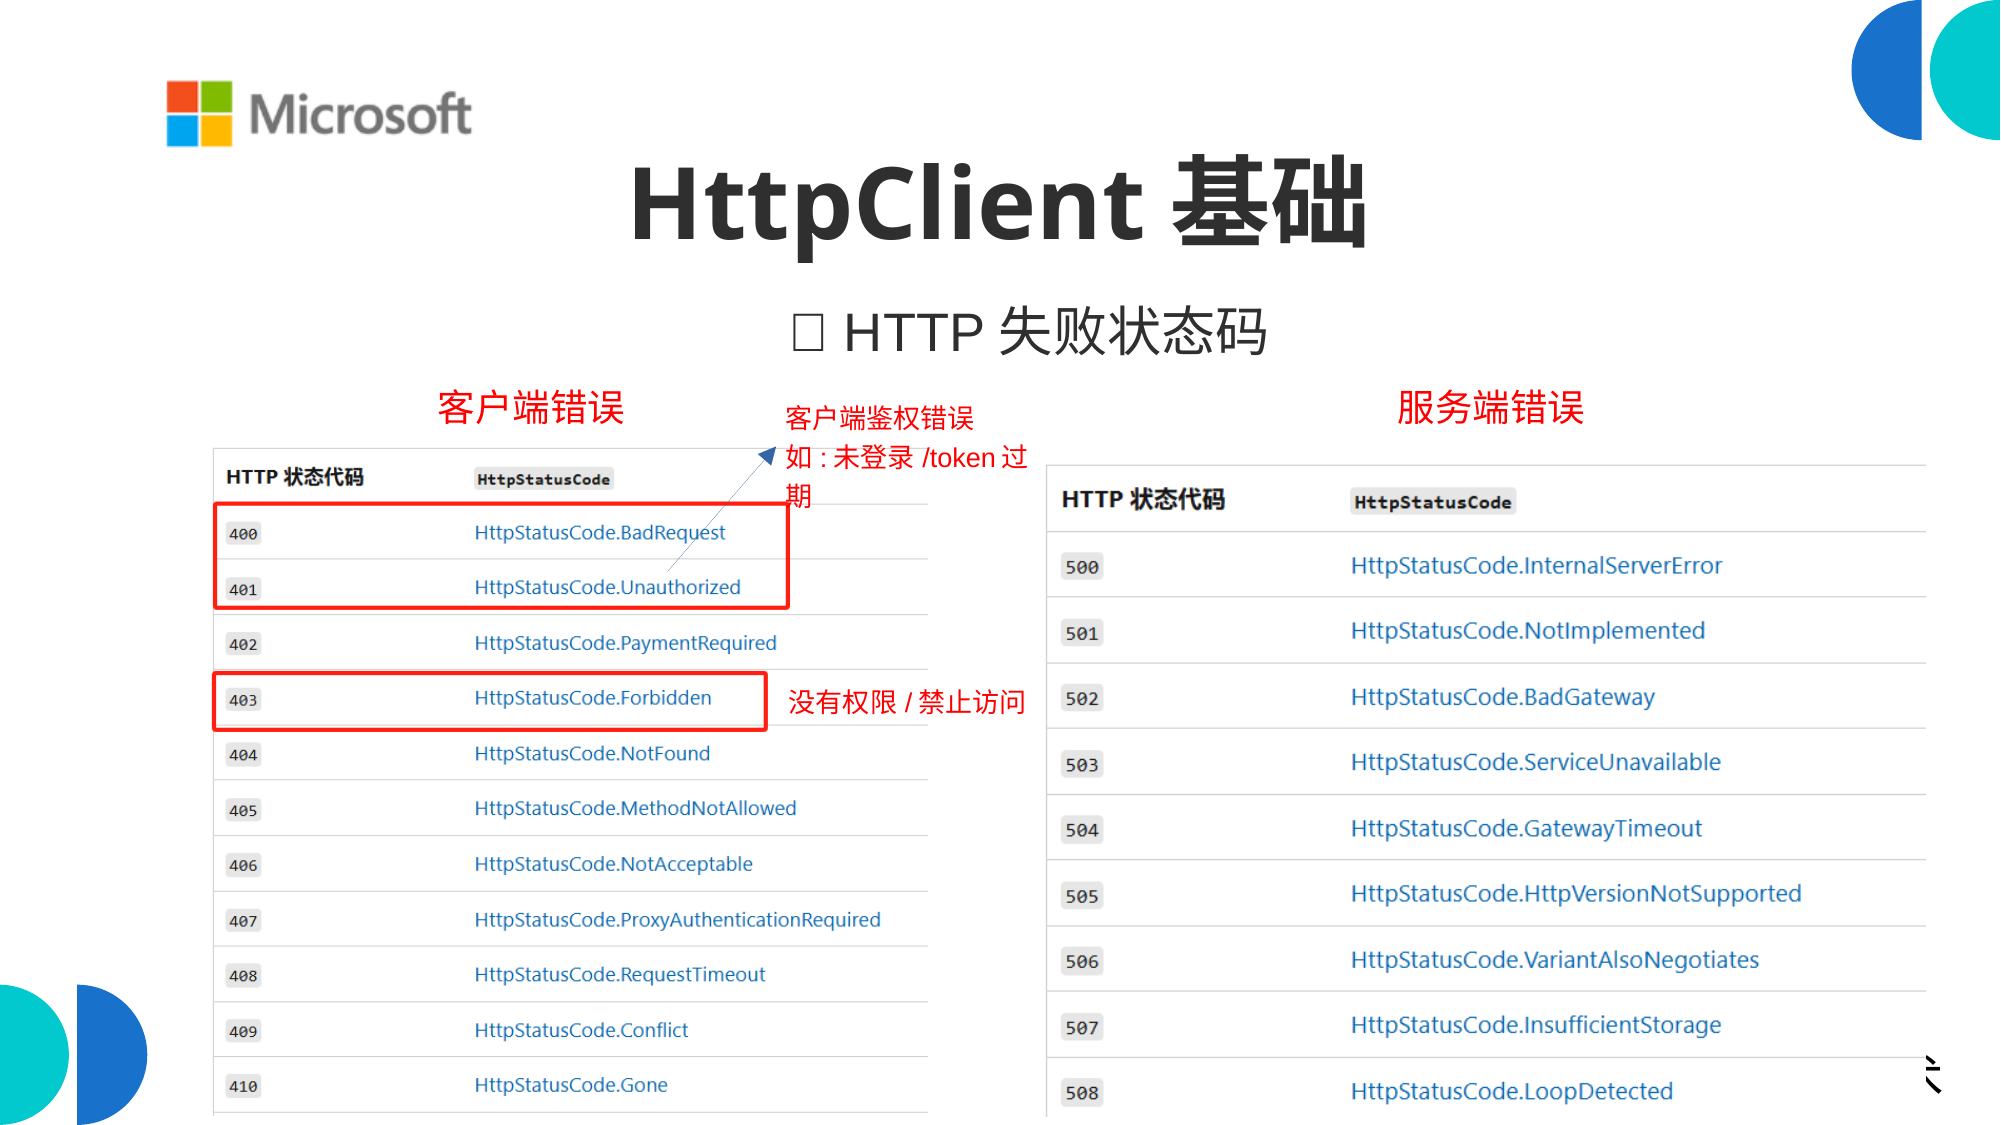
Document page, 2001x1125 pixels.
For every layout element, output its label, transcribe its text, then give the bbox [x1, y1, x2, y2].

subtitle 🚀 🚀 深入理解.NET平台通讯技术 [1926, 1046, 1952, 1107]
text_box 客户端错误 [423, 370, 641, 435]
text_box [1641, 4, 1999, 135]
title HttpClient基础 [137, 106, 1861, 292]
picture [85, 41, 552, 189]
text_box 客户端鉴权错误 如:未登录/token过期 [770, 389, 1060, 512]
text_box 服务端错误 [1383, 370, 1601, 436]
text_box 没有权限/禁止访问 [774, 674, 1063, 796]
text_box 🚀 HTTP失败状态码 [236, 253, 1823, 373]
picture [1016, 441, 1926, 1117]
picture [194, 430, 928, 1116]
